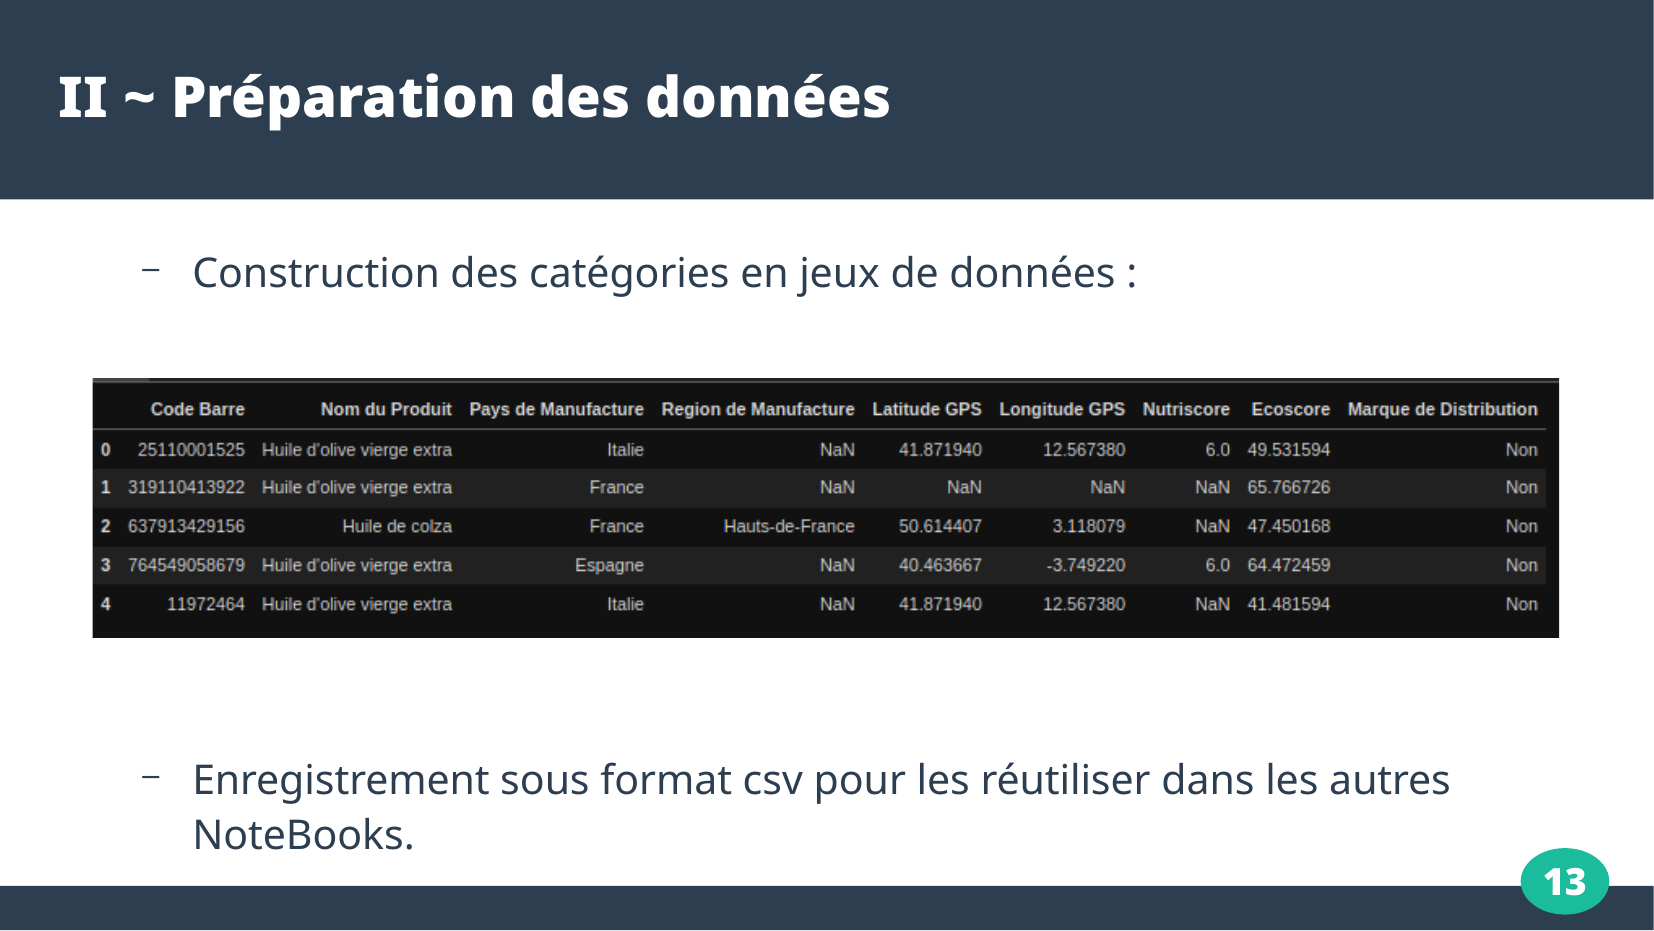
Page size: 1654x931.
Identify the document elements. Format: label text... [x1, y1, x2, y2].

picture [92, 378, 1560, 638]
list Construction des catégories en jeux de données : Enregistrement sous format csv pour les réutiliser dans les autres NoteBooks. [59, 243, 1595, 864]
title II ~ Préparation des données [59, 37, 1595, 155]
